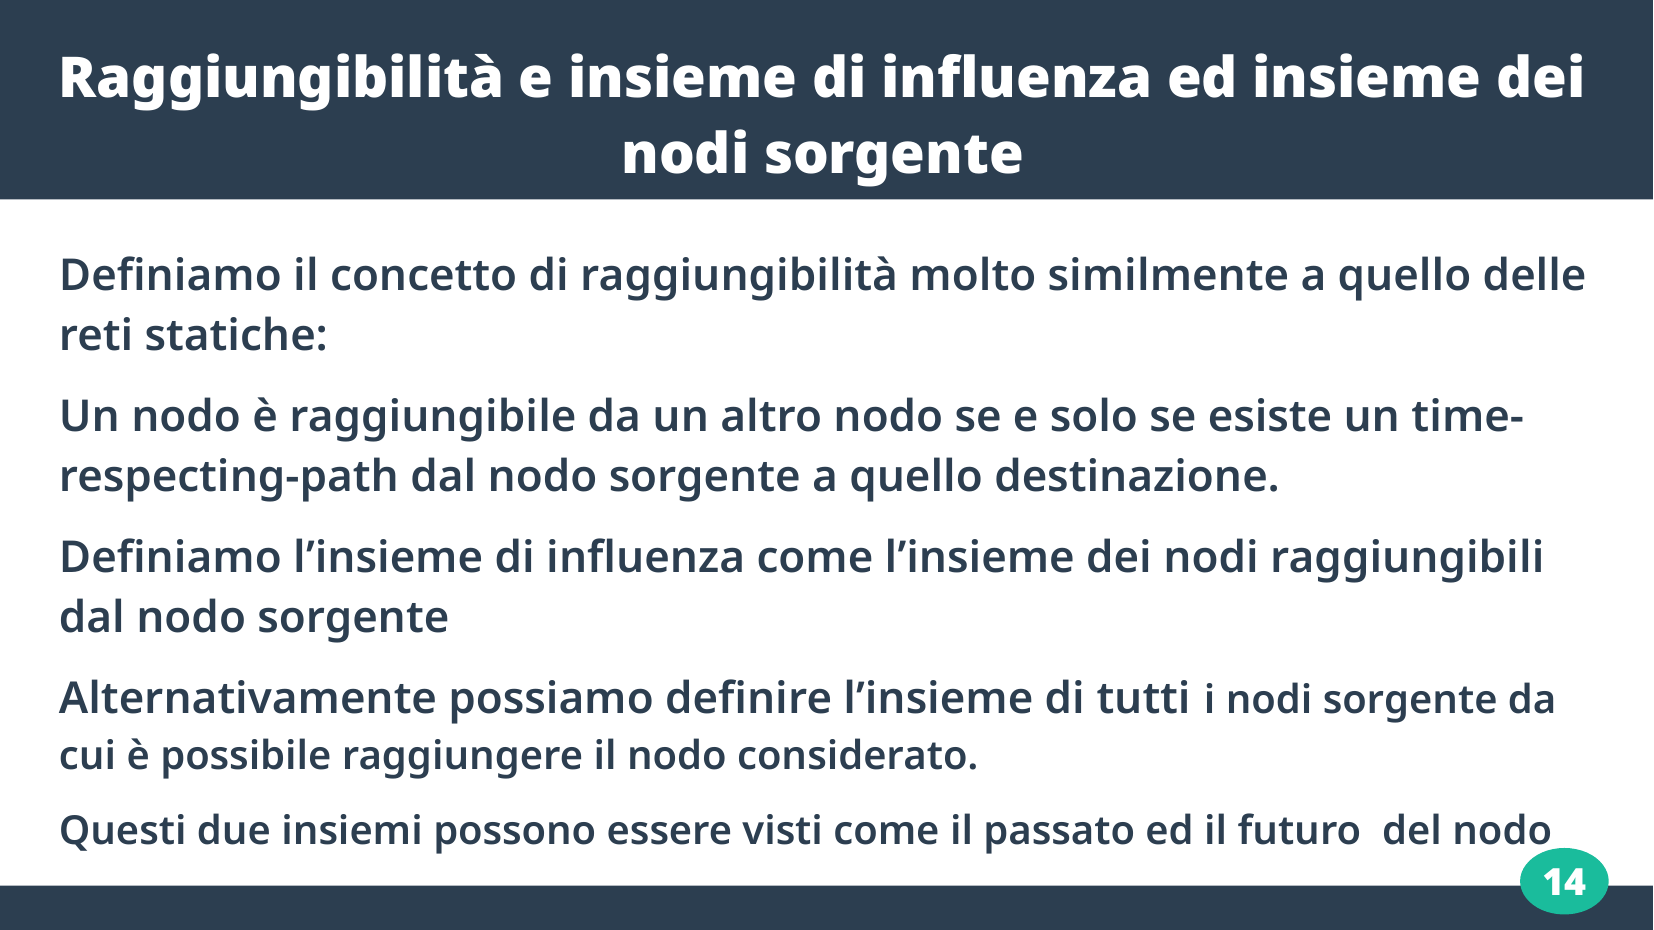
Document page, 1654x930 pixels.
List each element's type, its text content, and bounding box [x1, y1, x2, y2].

title Raggiungibilità e insieme di influenza ed insieme dei nodi sorgente [58, 36, 1594, 155]
list Definiamo il concetto di raggiungibilità molto similmente a quello delle reti statiche: Un nodo è raggiungibile da un altro nodo se e solo se esiste un time-respecting-path dal nodo sorgente a quello destinazione. Definiamo l’insieme di influenza come l’insieme dei nodi raggiungibili dal nodo sorgente Alternativamente possiamo definire l’insieme di tutti i nodi sorgente da cui è possibile raggiungere il nodo considerato. Questi due insiemi possono essere visti come il passato ed il futuro del nodo [58, 243, 1594, 864]
